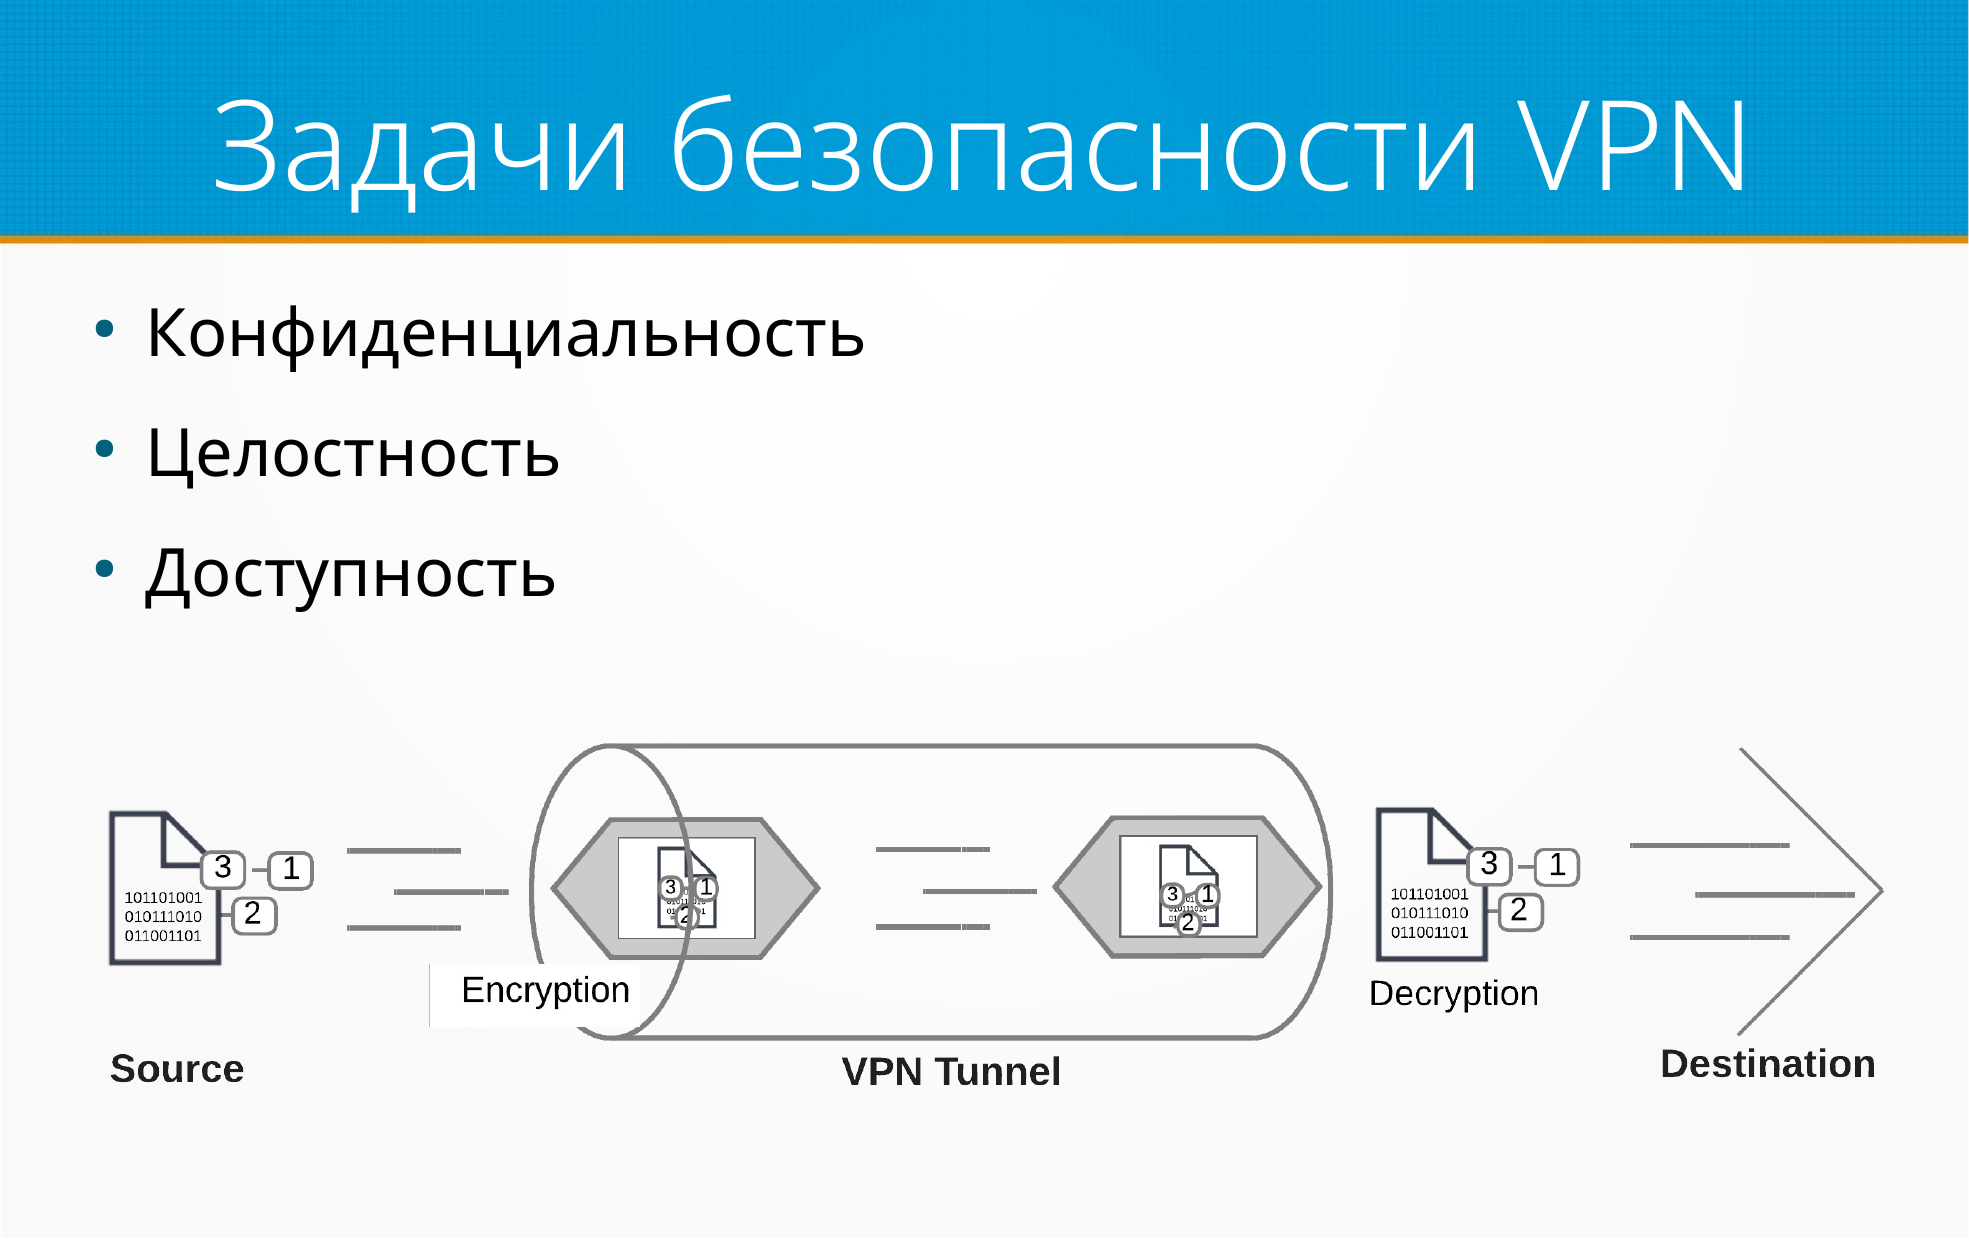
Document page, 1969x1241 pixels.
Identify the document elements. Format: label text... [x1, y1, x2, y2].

list Конфиденциальность Целостность Доступность [75, 285, 1837, 646]
title Задачи безопасности VPN [98, 19, 1870, 227]
picture [0, 233, 1969, 1241]
